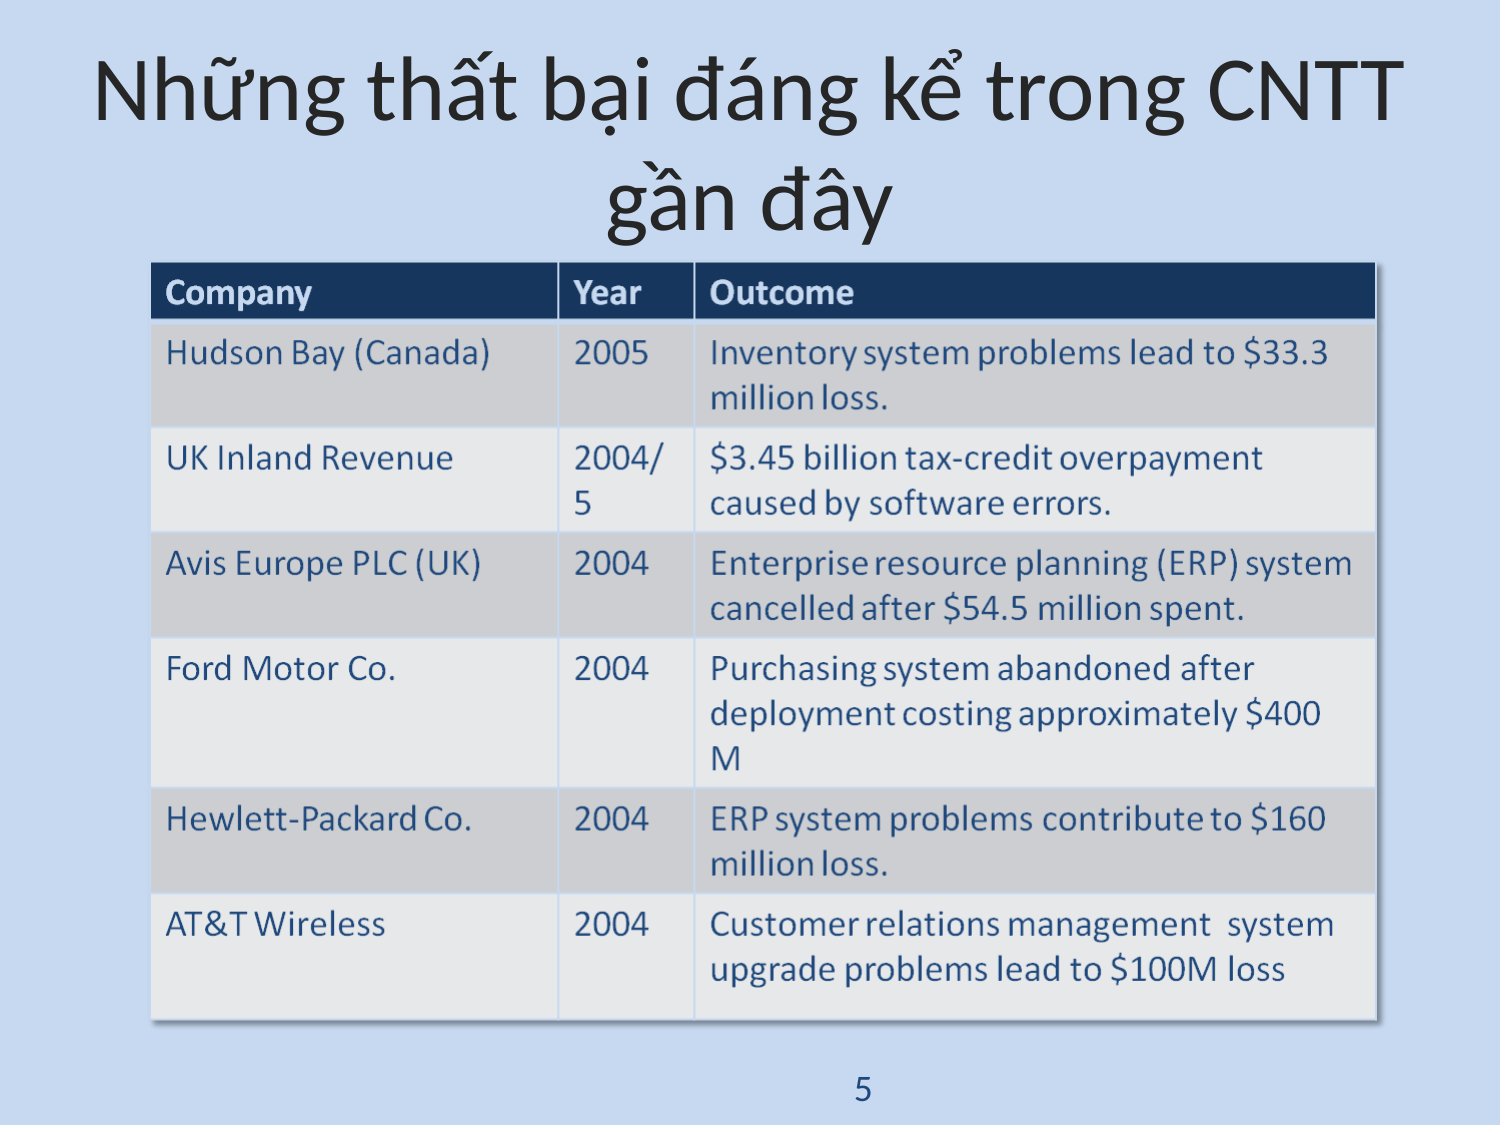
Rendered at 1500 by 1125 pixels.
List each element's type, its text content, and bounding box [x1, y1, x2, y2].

picture [138, 250, 1391, 1035]
title Những thất bại đáng kể trong CNTT gần đây [75, 45, 1426, 233]
